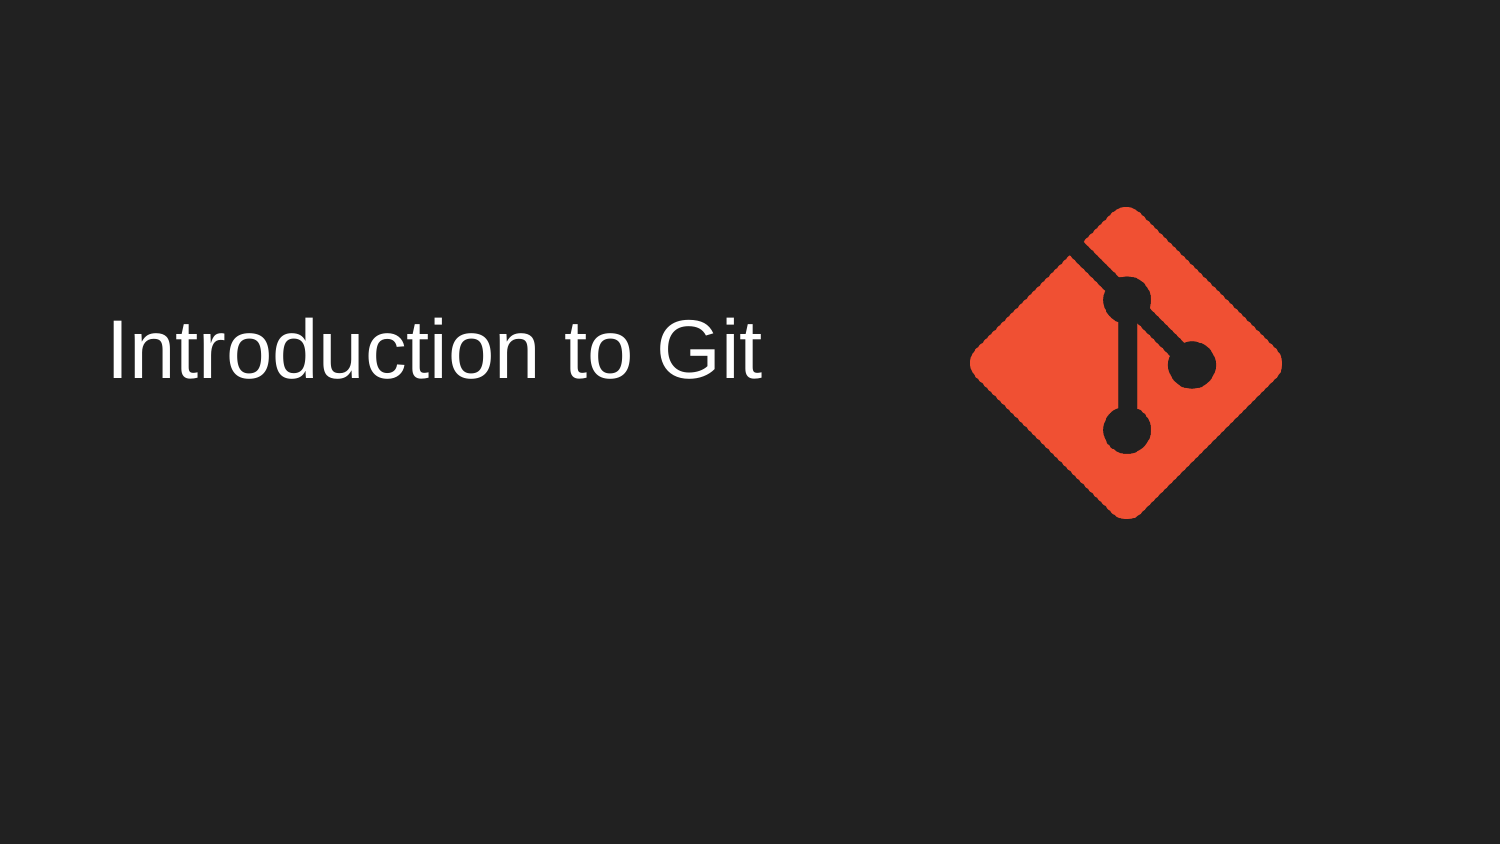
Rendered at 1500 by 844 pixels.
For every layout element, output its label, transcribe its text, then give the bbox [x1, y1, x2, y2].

picture [970, 207, 1282, 519]
title Introduction to Git [106, 311, 789, 415]
